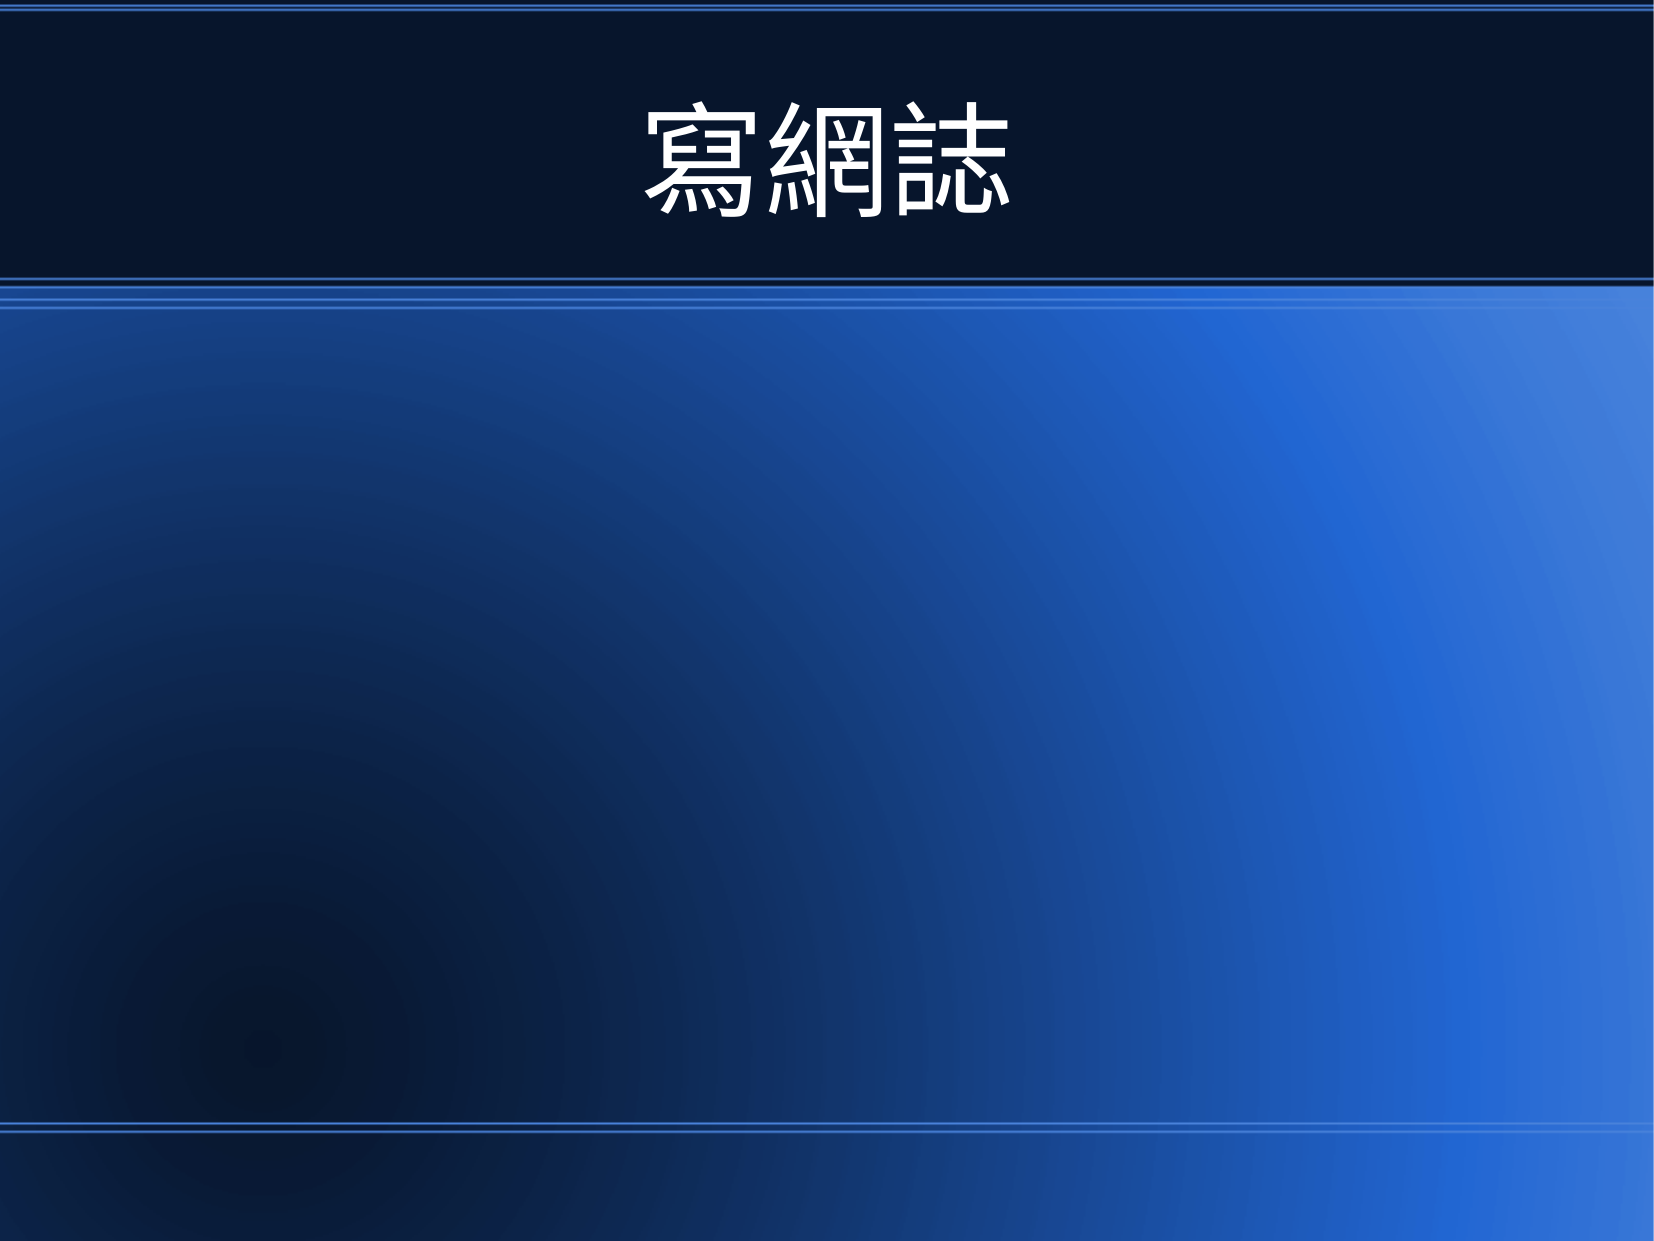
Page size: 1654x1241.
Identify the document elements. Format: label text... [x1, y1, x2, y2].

picture [0, 0, 1654, 1241]
title 寫網誌 [82, 49, 1571, 257]
